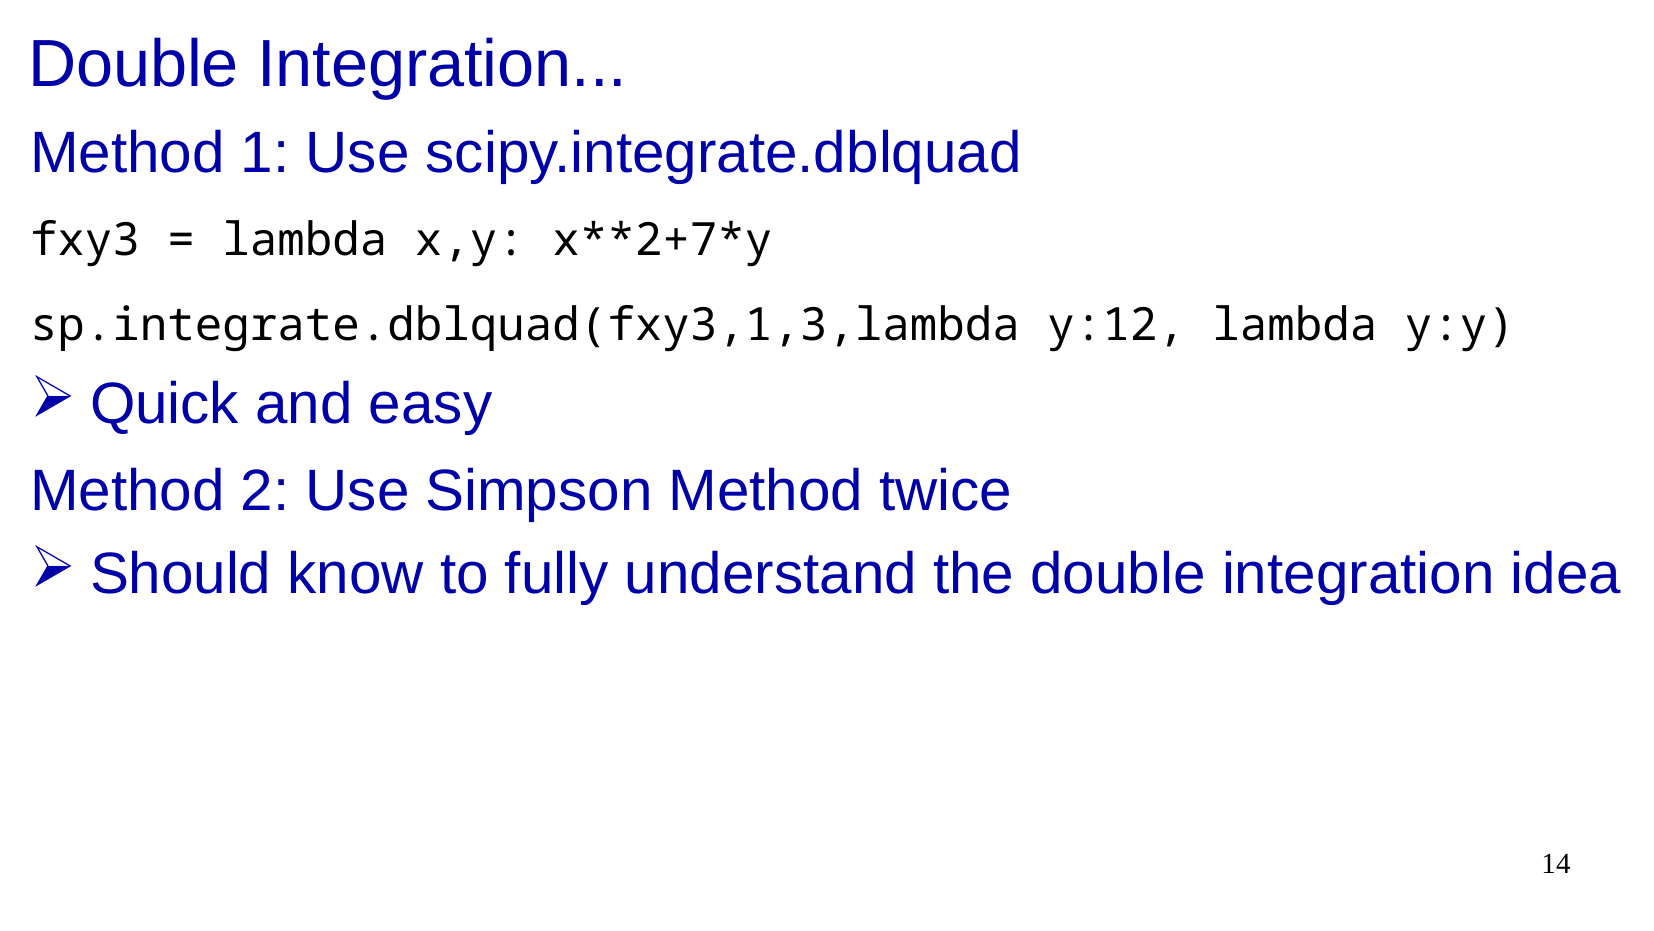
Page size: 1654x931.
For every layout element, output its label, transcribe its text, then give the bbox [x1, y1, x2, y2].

list Method 1: Use scipy.integrate.dblquad fxy3 = lambda x,y: x**2+7*y sp.integrate.dblquad(fxy3,1,3,lambda y:12, lambda y:y) Quick and easy Method 2: Use Simpson Method twice Should know to fully understand the double integration idea [30, 120, 1645, 916]
title Double Integration... [28, 21, 1626, 106]
